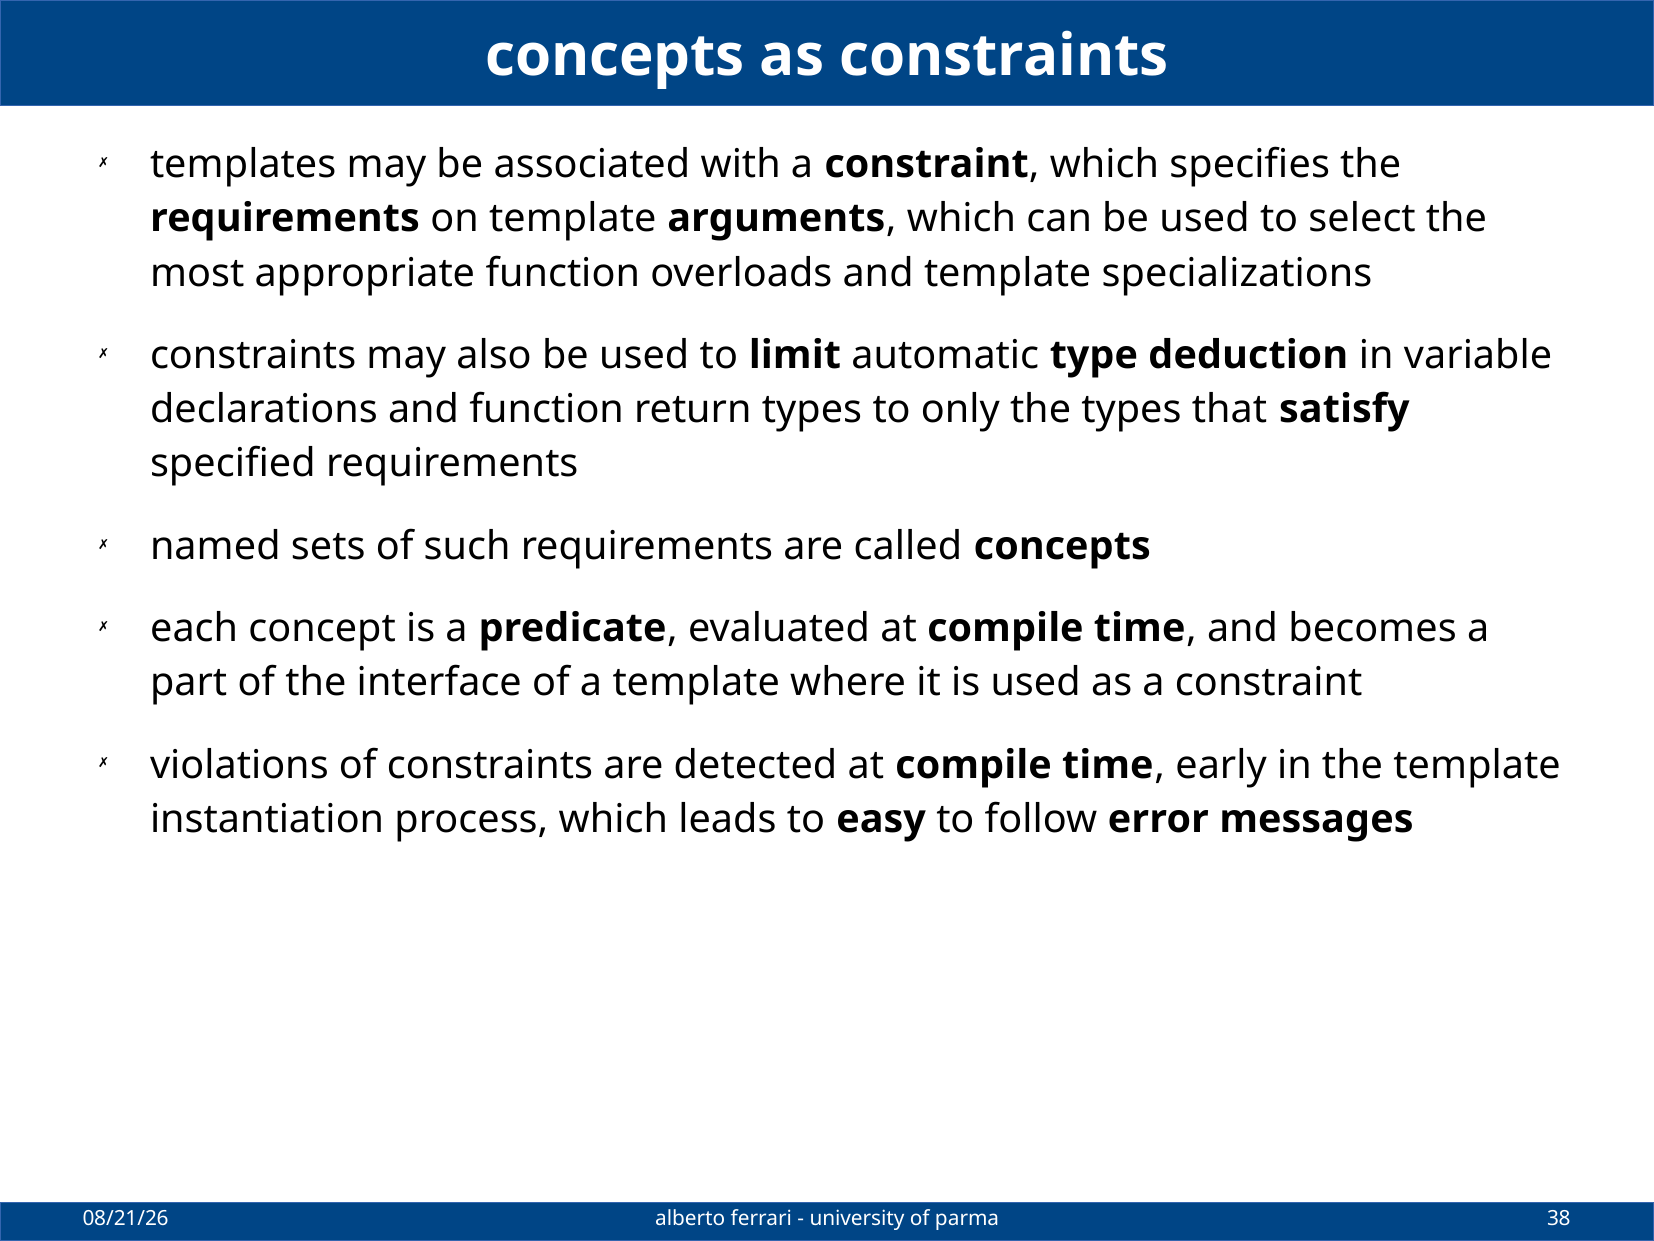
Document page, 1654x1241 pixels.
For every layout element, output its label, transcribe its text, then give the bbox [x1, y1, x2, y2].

list templates may be associated with a constraint, which specifies the requirements on template arguments, which can be used to select the most appropriate function overloads and template specializations constraints may also be used to limit automatic type deduction in variable declarations and function return types to only the types that satisfy specified requirements named sets of such requirements are called concepts each concept is a predicate, evaluated at compile time, and becomes a part of the interface of a template where it is used as a constraint violations of constraints are detected at compile time, early in the template instantiation process, which leads to easy to follow error messages [82, 135, 1571, 855]
title concepts as constraints [0, 0, 1654, 106]
